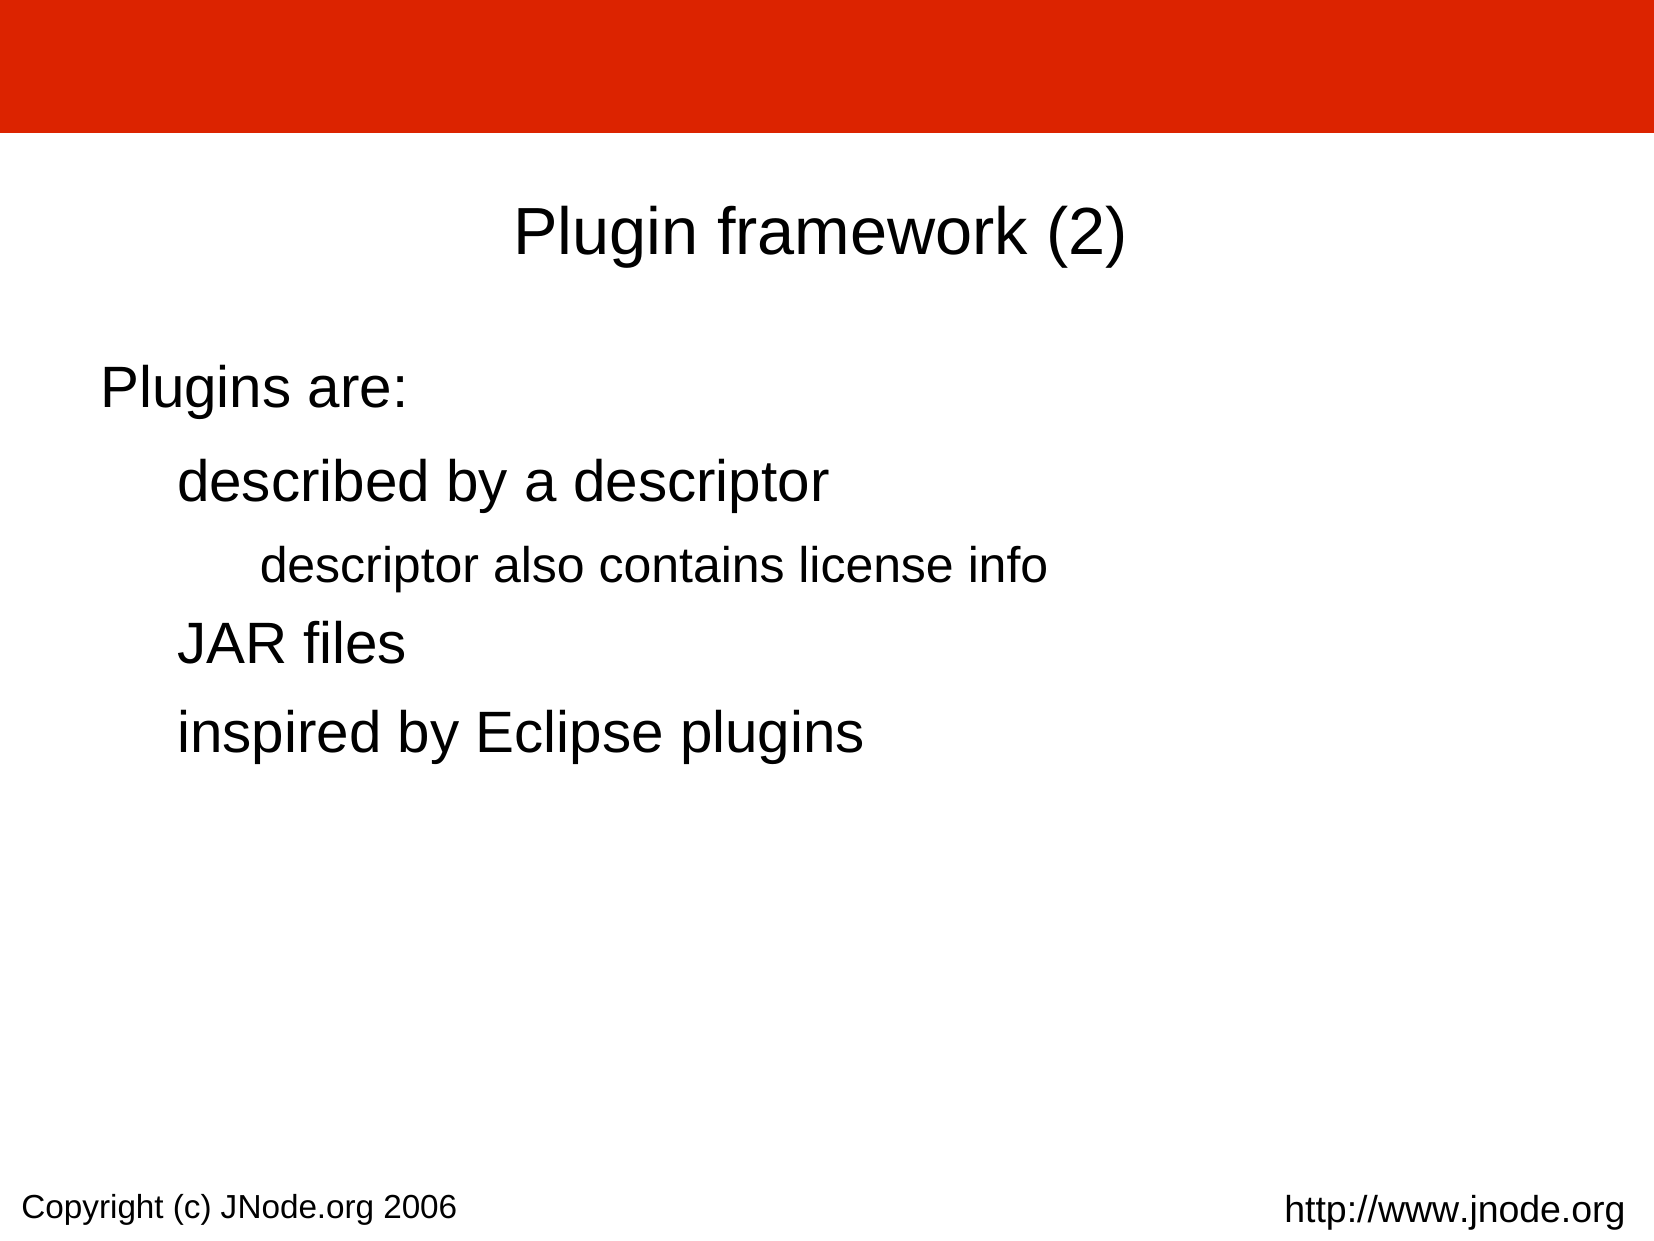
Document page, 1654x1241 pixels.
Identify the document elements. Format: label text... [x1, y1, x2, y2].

title Plugin framework (2) [76, 147, 1565, 316]
list Plugins are: described by a descriptor descriptor also contains license info JAR files inspired by Eclipse plugins [82, 354, 1571, 1109]
